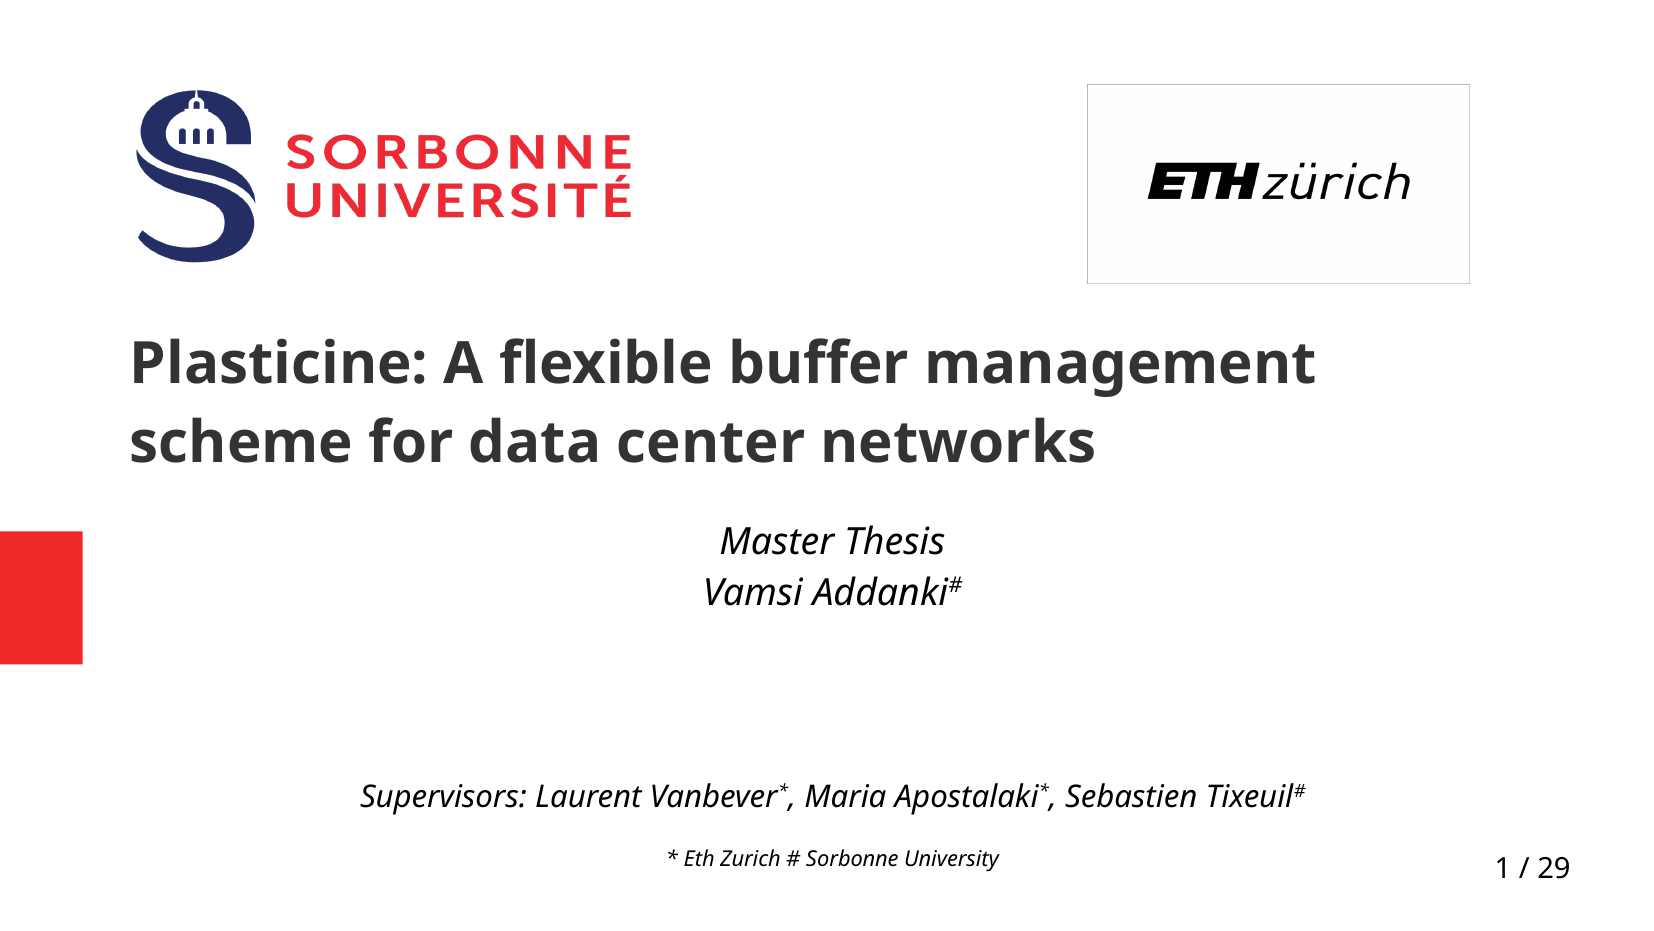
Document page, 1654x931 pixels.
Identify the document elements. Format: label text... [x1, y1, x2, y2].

text_box * Eth Zurich # Sorbonne University [129, 797, 1536, 919]
subtitle Master Thesis Vamsi Addanki# [129, 504, 1536, 626]
picture [135, 89, 631, 263]
picture [1087, 84, 1470, 284]
title Plasticine: A flexible buffer management scheme for data center networks [129, 298, 1536, 503]
text_box Supervisors: Laurent Vanbever​*, Maria Apostalaki*, Sebastien Tixeuil# [129, 735, 1536, 797]
